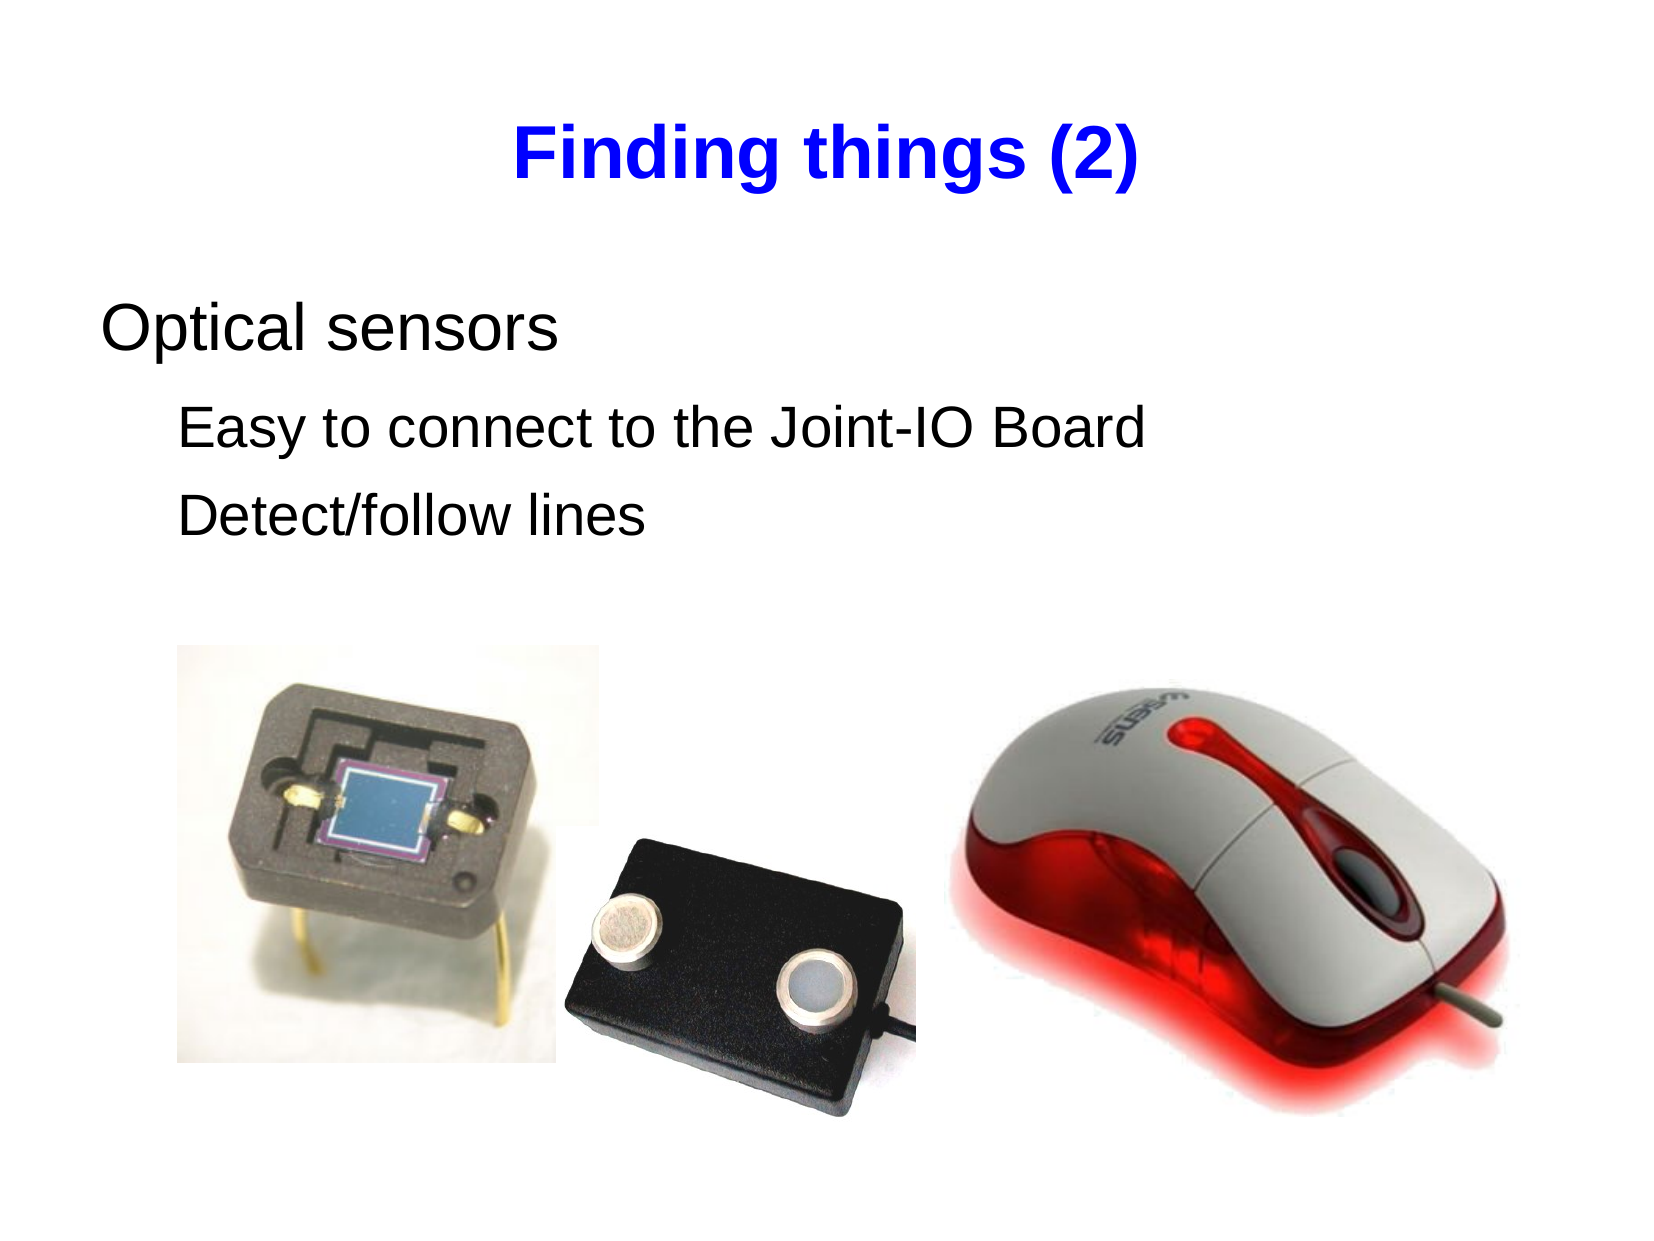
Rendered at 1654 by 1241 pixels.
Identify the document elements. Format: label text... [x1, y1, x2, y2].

title Finding things (2) [82, 56, 1571, 250]
list Optical sensors Easy to connect to the Joint-IO Board Detect/follow lines [82, 290, 1571, 1094]
picture [177, 645, 916, 1126]
picture [944, 679, 1542, 1117]
